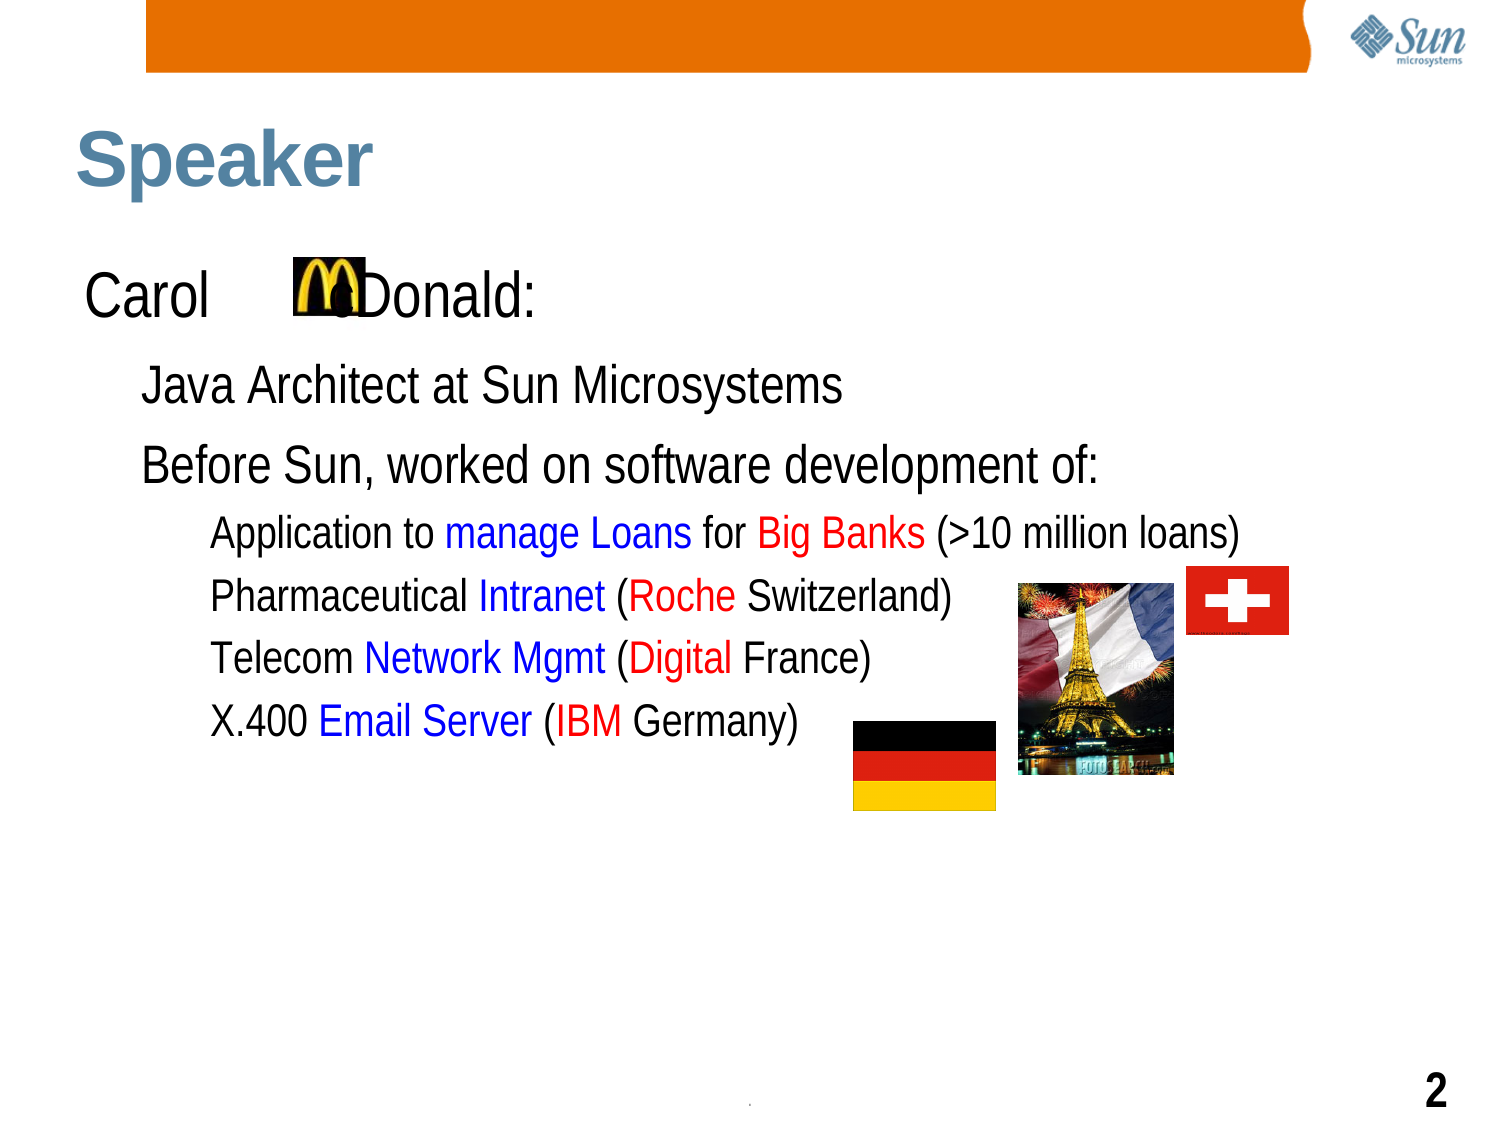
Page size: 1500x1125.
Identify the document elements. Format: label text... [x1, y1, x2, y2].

list Carol cDonald: Java Architect at Sun Microsystems Before Sun, worked on software development of: Application to manage Loans for Big Banks (>10 million loans) Pharmaceutical Intranet (Roche Switzerland) Telecom Network Mgmt (Digital France) X.400 Email Server (IBM Germany) [64, 257, 1402, 1017]
picture [146, 0, 1500, 75]
picture [1186, 566, 1289, 635]
picture [853, 721, 996, 811]
title Speaker [75, 122, 1438, 228]
picture [1018, 583, 1174, 775]
